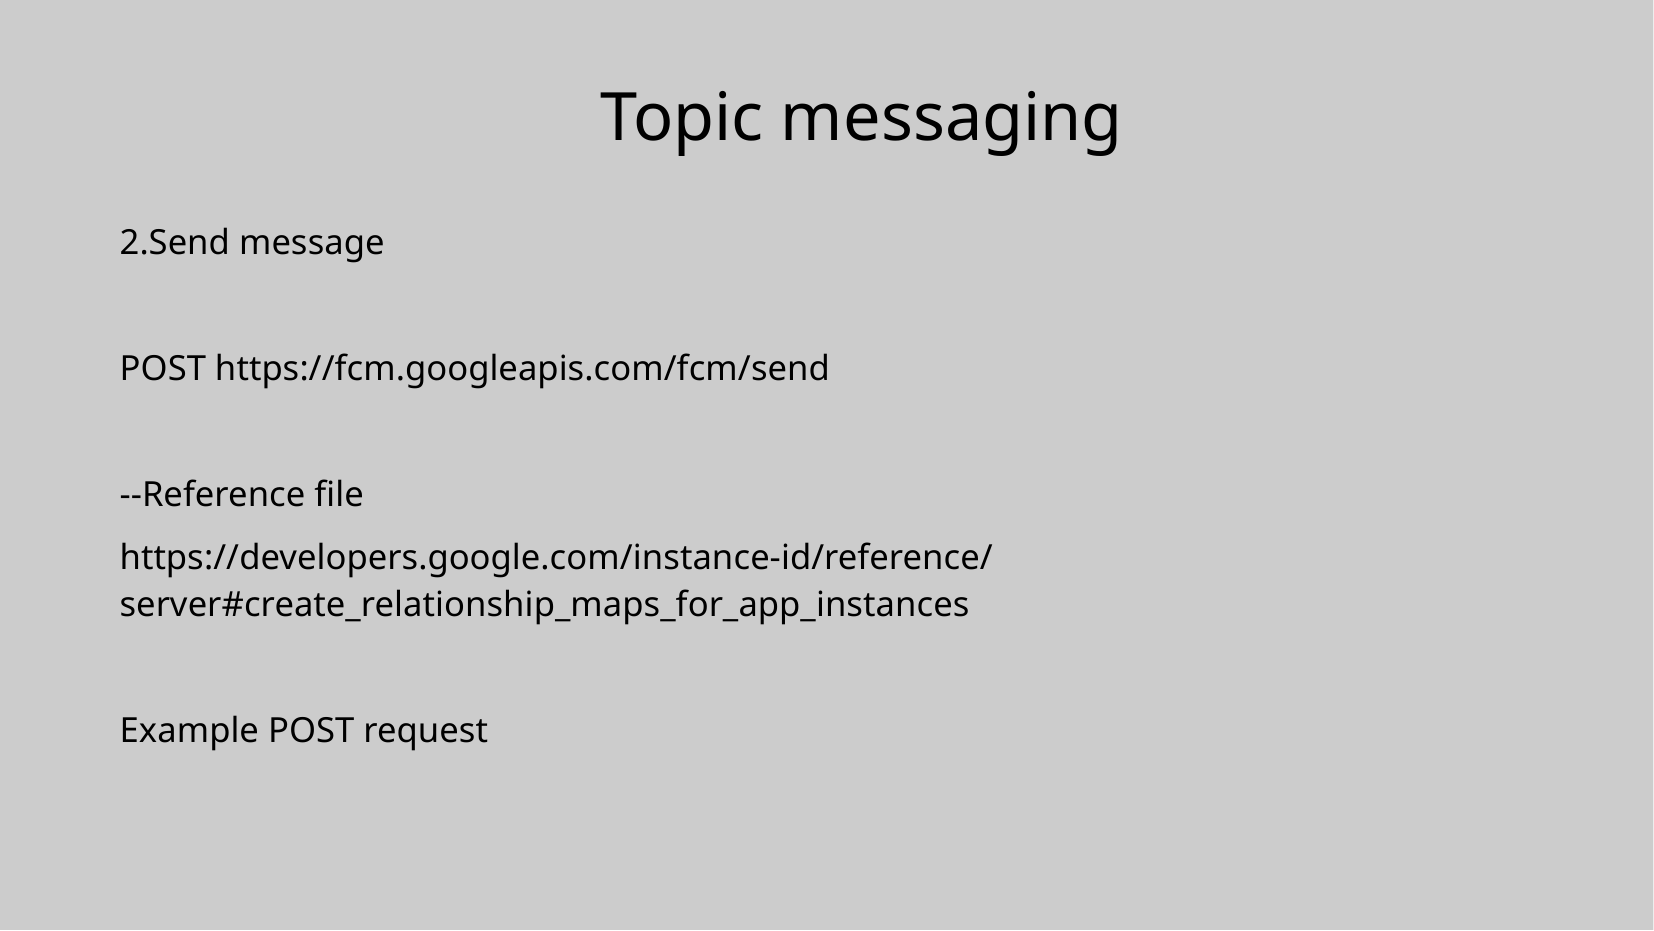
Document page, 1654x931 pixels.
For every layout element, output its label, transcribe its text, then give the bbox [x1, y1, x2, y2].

title Topic messaging [82, 37, 1571, 193]
list 2.Send message POST https://fcm.googleapis.com/fcm/send --Reference file https://developers.google.com/instance-id/reference/server#create_relationship_maps_for_app_instances Example POST request [82, 217, 1571, 758]
